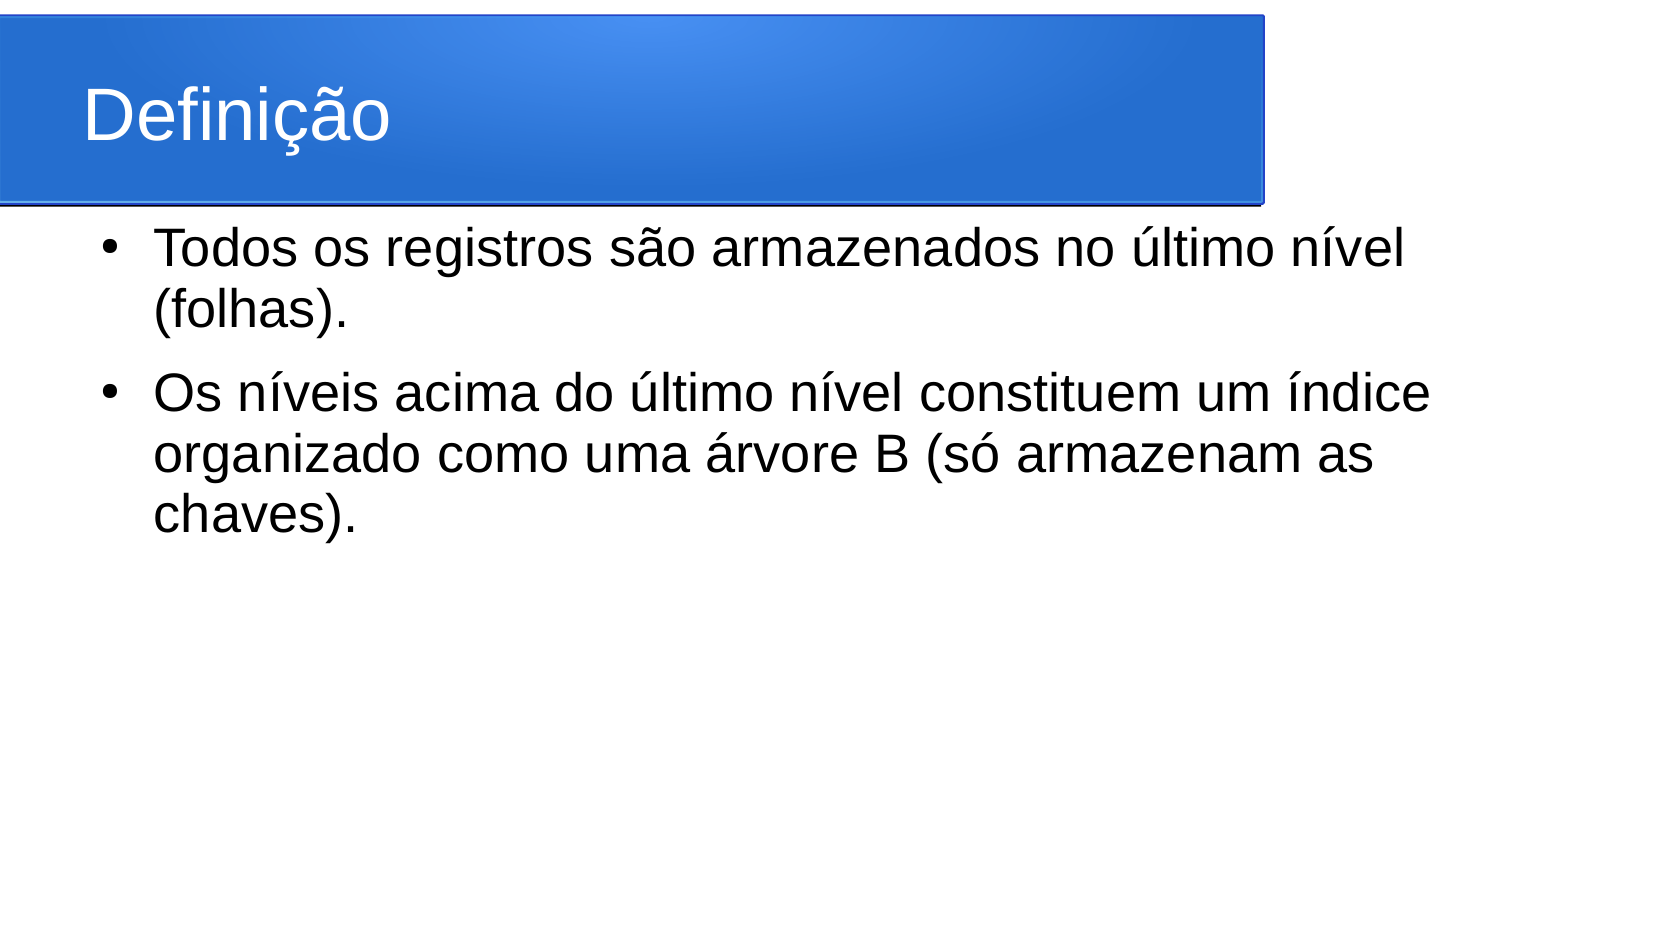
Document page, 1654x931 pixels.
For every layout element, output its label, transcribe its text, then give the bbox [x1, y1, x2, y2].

list Todos os registros são armazenados no último nível (folhas). Os níveis acima do último nível constituem um índice organizado como uma árvore B (só armazenam as chaves). [82, 217, 1538, 758]
title Definição [82, 37, 1250, 193]
